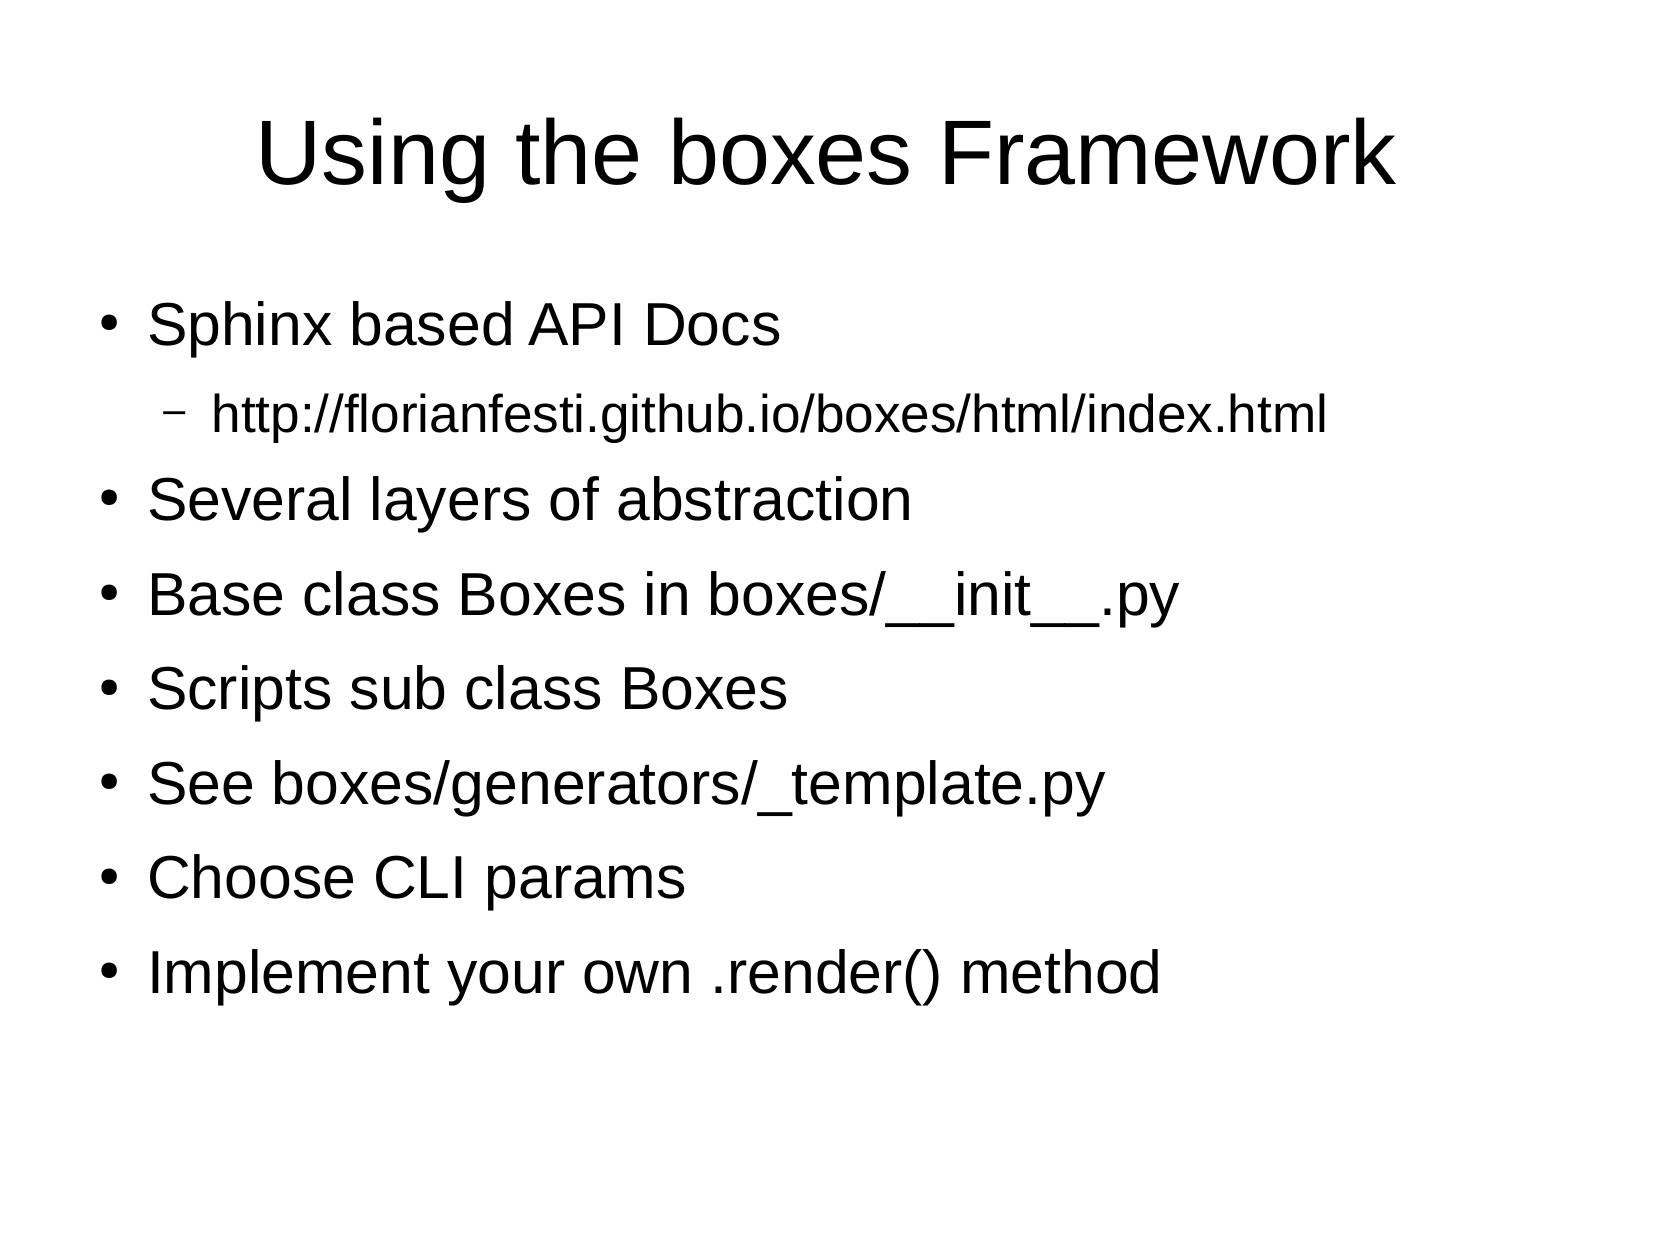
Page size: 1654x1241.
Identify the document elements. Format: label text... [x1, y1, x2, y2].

title Using the boxes Framework [82, 49, 1571, 257]
list Sphinx based API Docs http://florianfesti.github.io/boxes/html/index.html Several layers of abstraction Base class Boxes in boxes/__init__.py Scripts sub class Boxes See boxes/generators/_template.py Choose CLI params Implement your own .render() method [82, 290, 1571, 1010]
